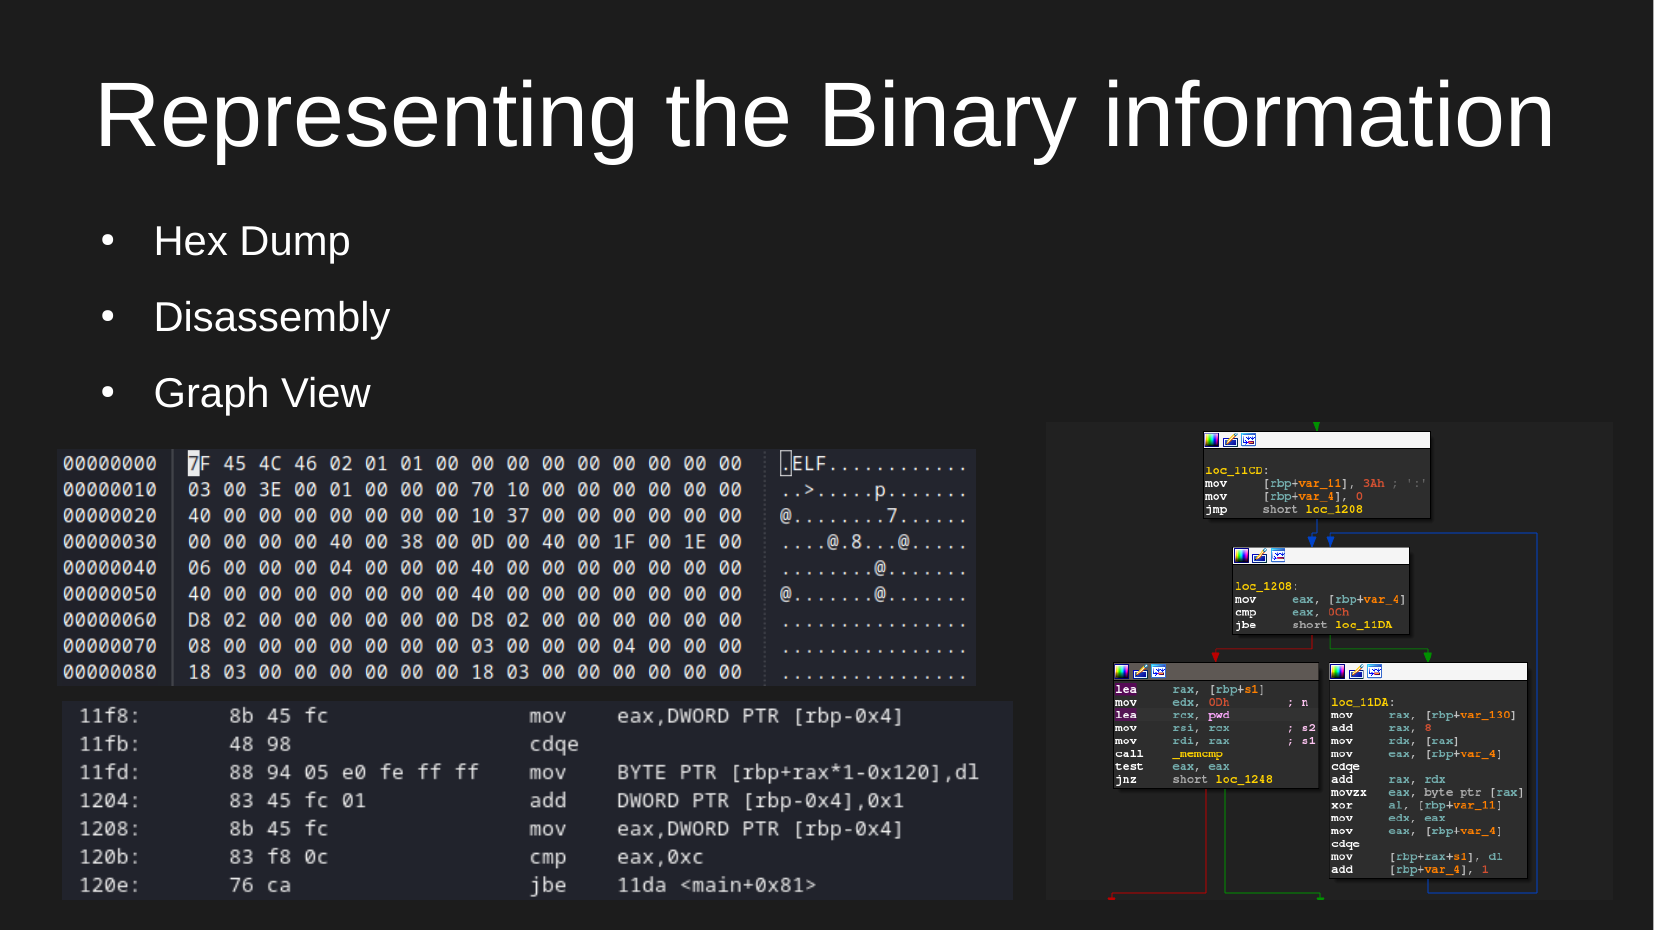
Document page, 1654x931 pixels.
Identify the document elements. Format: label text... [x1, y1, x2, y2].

title Representing the Binary information [82, 37, 1571, 193]
picture [1046, 422, 1613, 901]
list Hex Dump Disassembly Graph View [82, 217, 1571, 758]
picture [62, 701, 1013, 901]
picture [57, 449, 976, 686]
